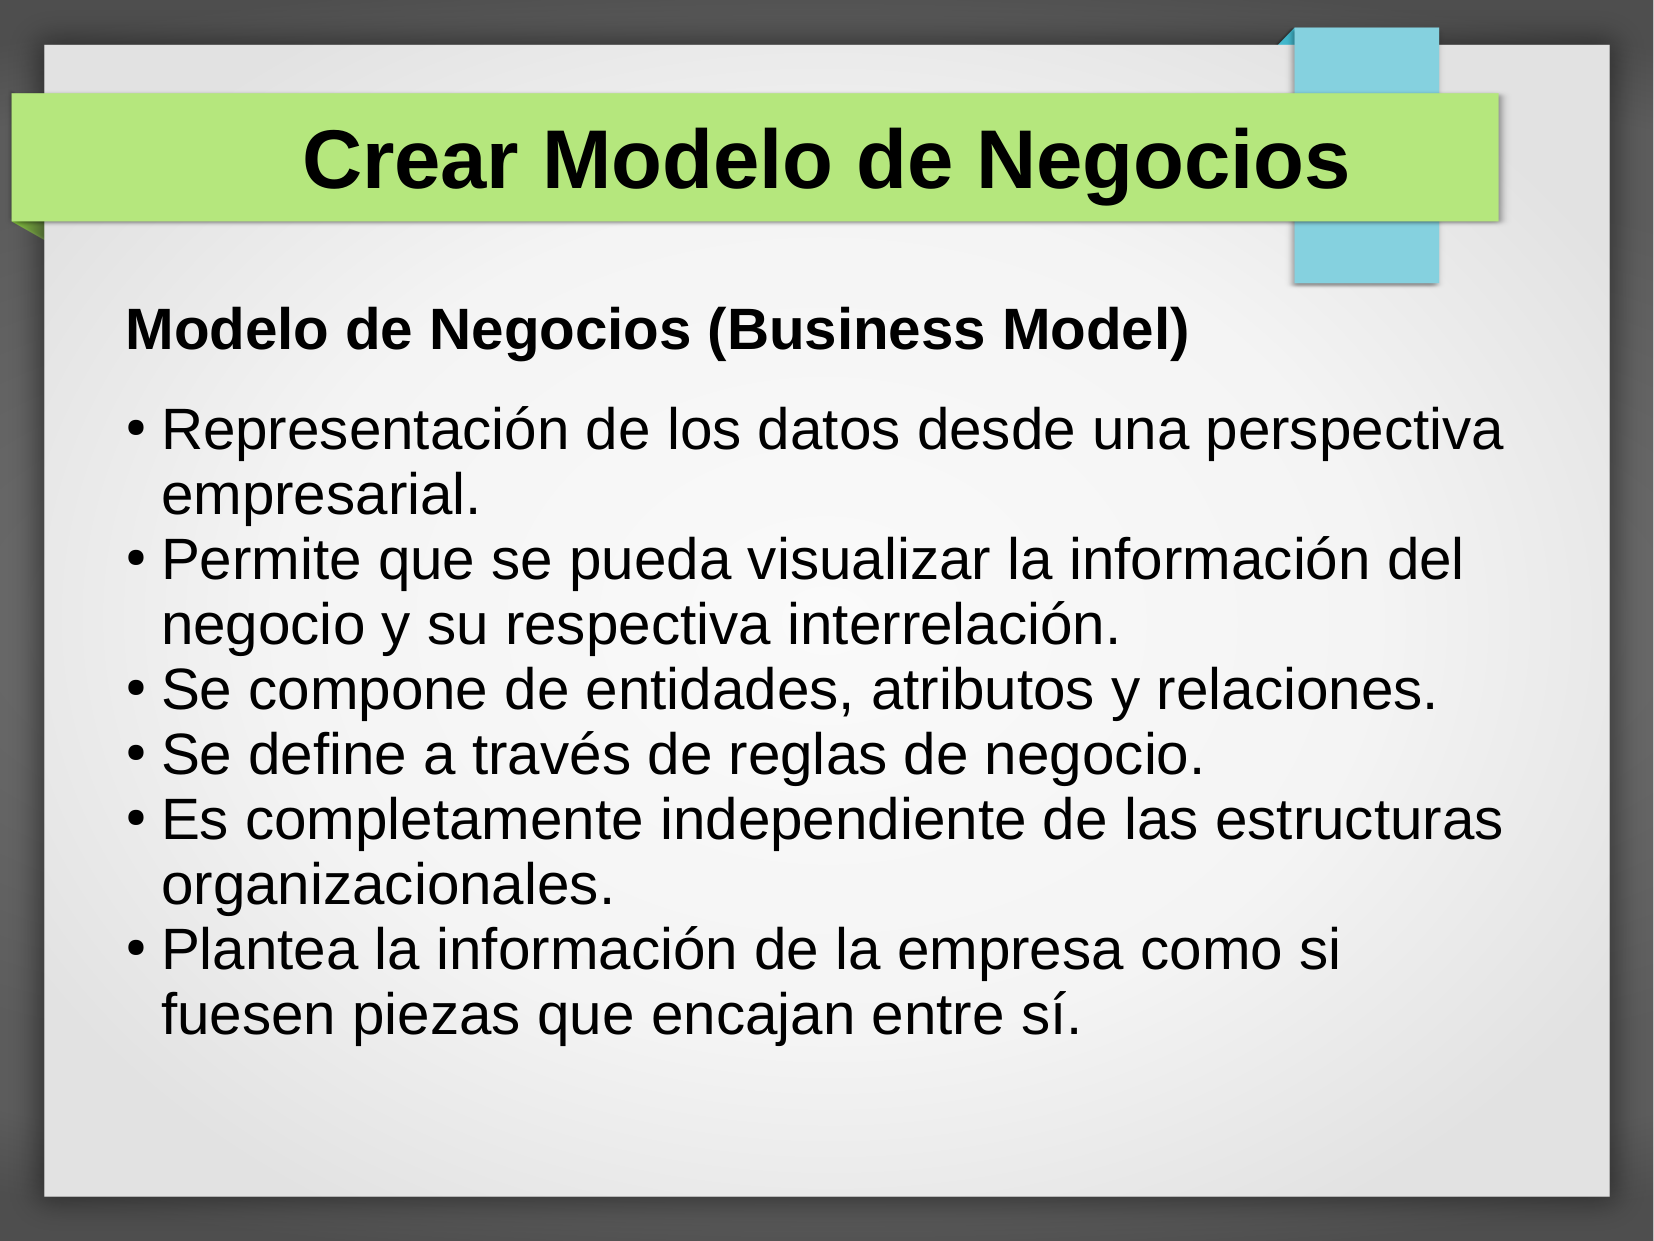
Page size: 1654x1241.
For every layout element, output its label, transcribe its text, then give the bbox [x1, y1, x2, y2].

text_box Modelo de Negocios (Business Model) Representación de los datos desde una perspectiva empresarial. Permite que se pueda visualizar la información del negocio y su respectiva interrelación. Se compone de entidades, atributos y relaciones. Se define a través de reglas de negocio. Es completamente independiente de las estructuras organizacionales. Plantea la información de la empresa como si fuesen piezas que encajan entre sí. [110, 289, 1544, 1058]
title Crear Modelo de Negocios [70, 106, 1583, 213]
picture [0, 0, 1654, 1241]
